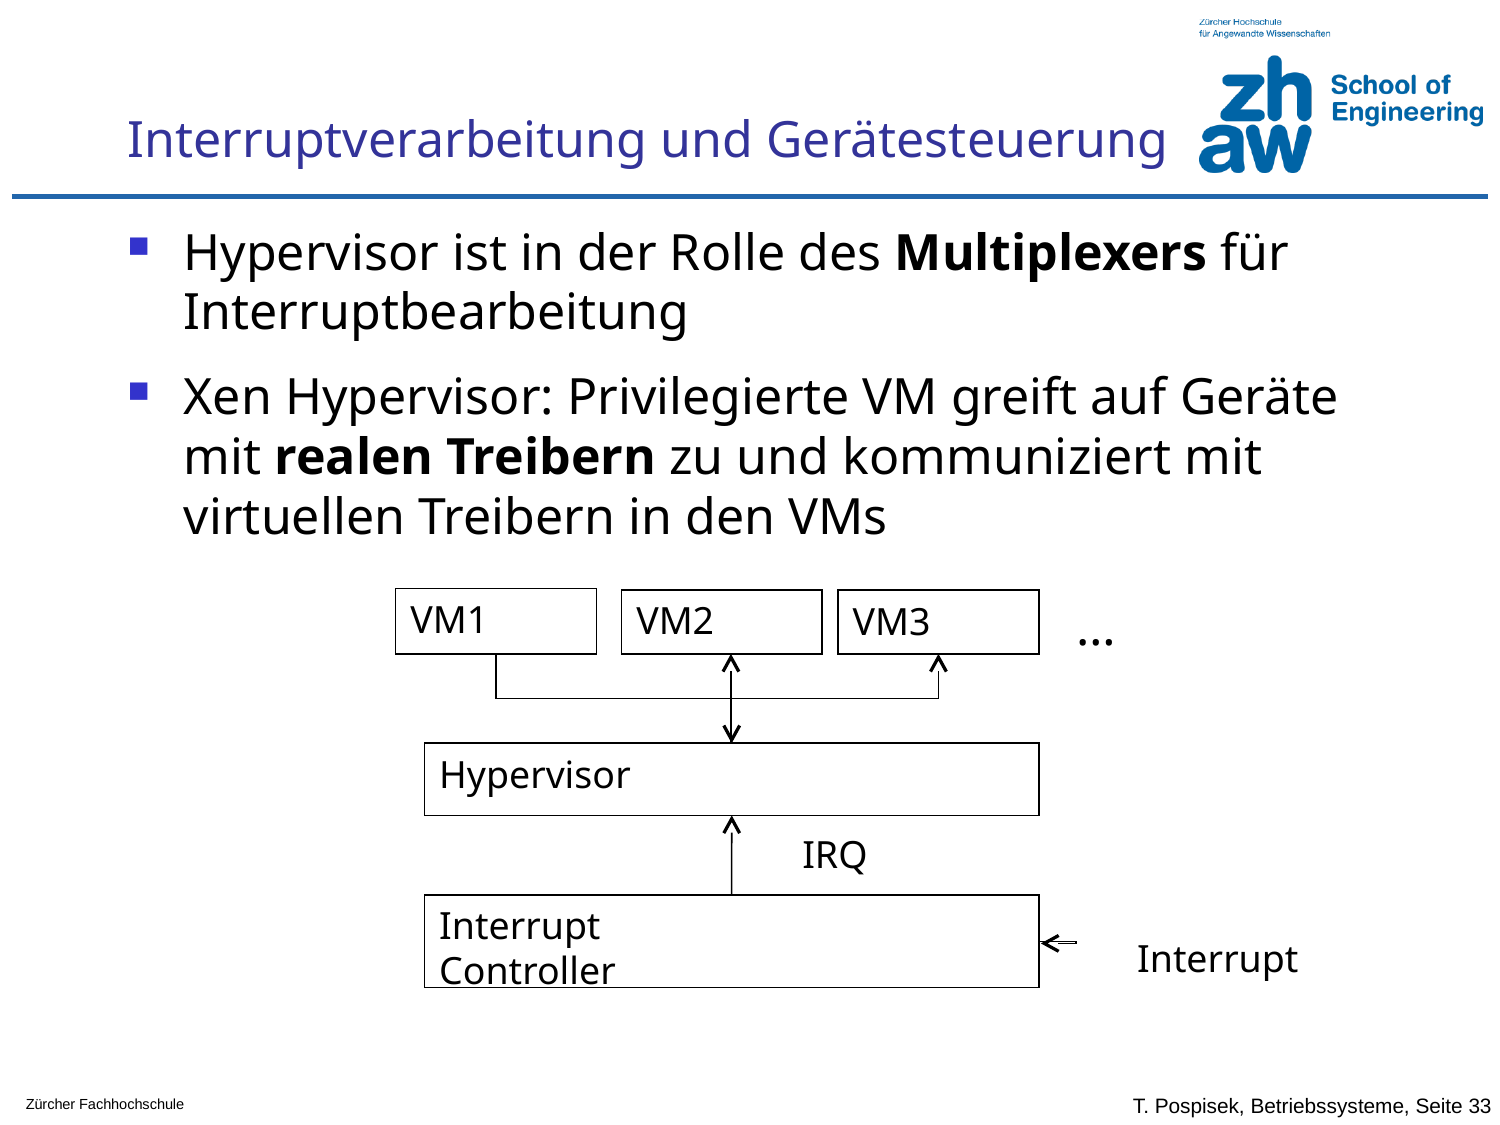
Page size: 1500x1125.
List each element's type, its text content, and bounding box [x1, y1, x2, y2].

text_box … [1061, 587, 1131, 663]
text_box IRQ [787, 823, 883, 884]
text_box Interrupt Controller [424, 894, 1039, 988]
title Interruptverarbeitung und Gerätesteuerung [112, 50, 1391, 175]
text_box VM1 [395, 588, 597, 654]
picture [1199, 19, 1483, 173]
list Hypervisor ist in der Rolle des Multiplexers für Interruptbearbeitung Xen Hypervisor: Privilegierte VM greift auf Geräte mit realen Treibern zu und kommuniziert mit virtuellen Treibern in den VMs [112, 212, 1388, 362]
text_box VM2 [621, 589, 823, 654]
text_box Hypervisor [424, 743, 1039, 816]
text_box VM3 [837, 590, 1039, 654]
text_box Interrupt [1122, 927, 1314, 988]
